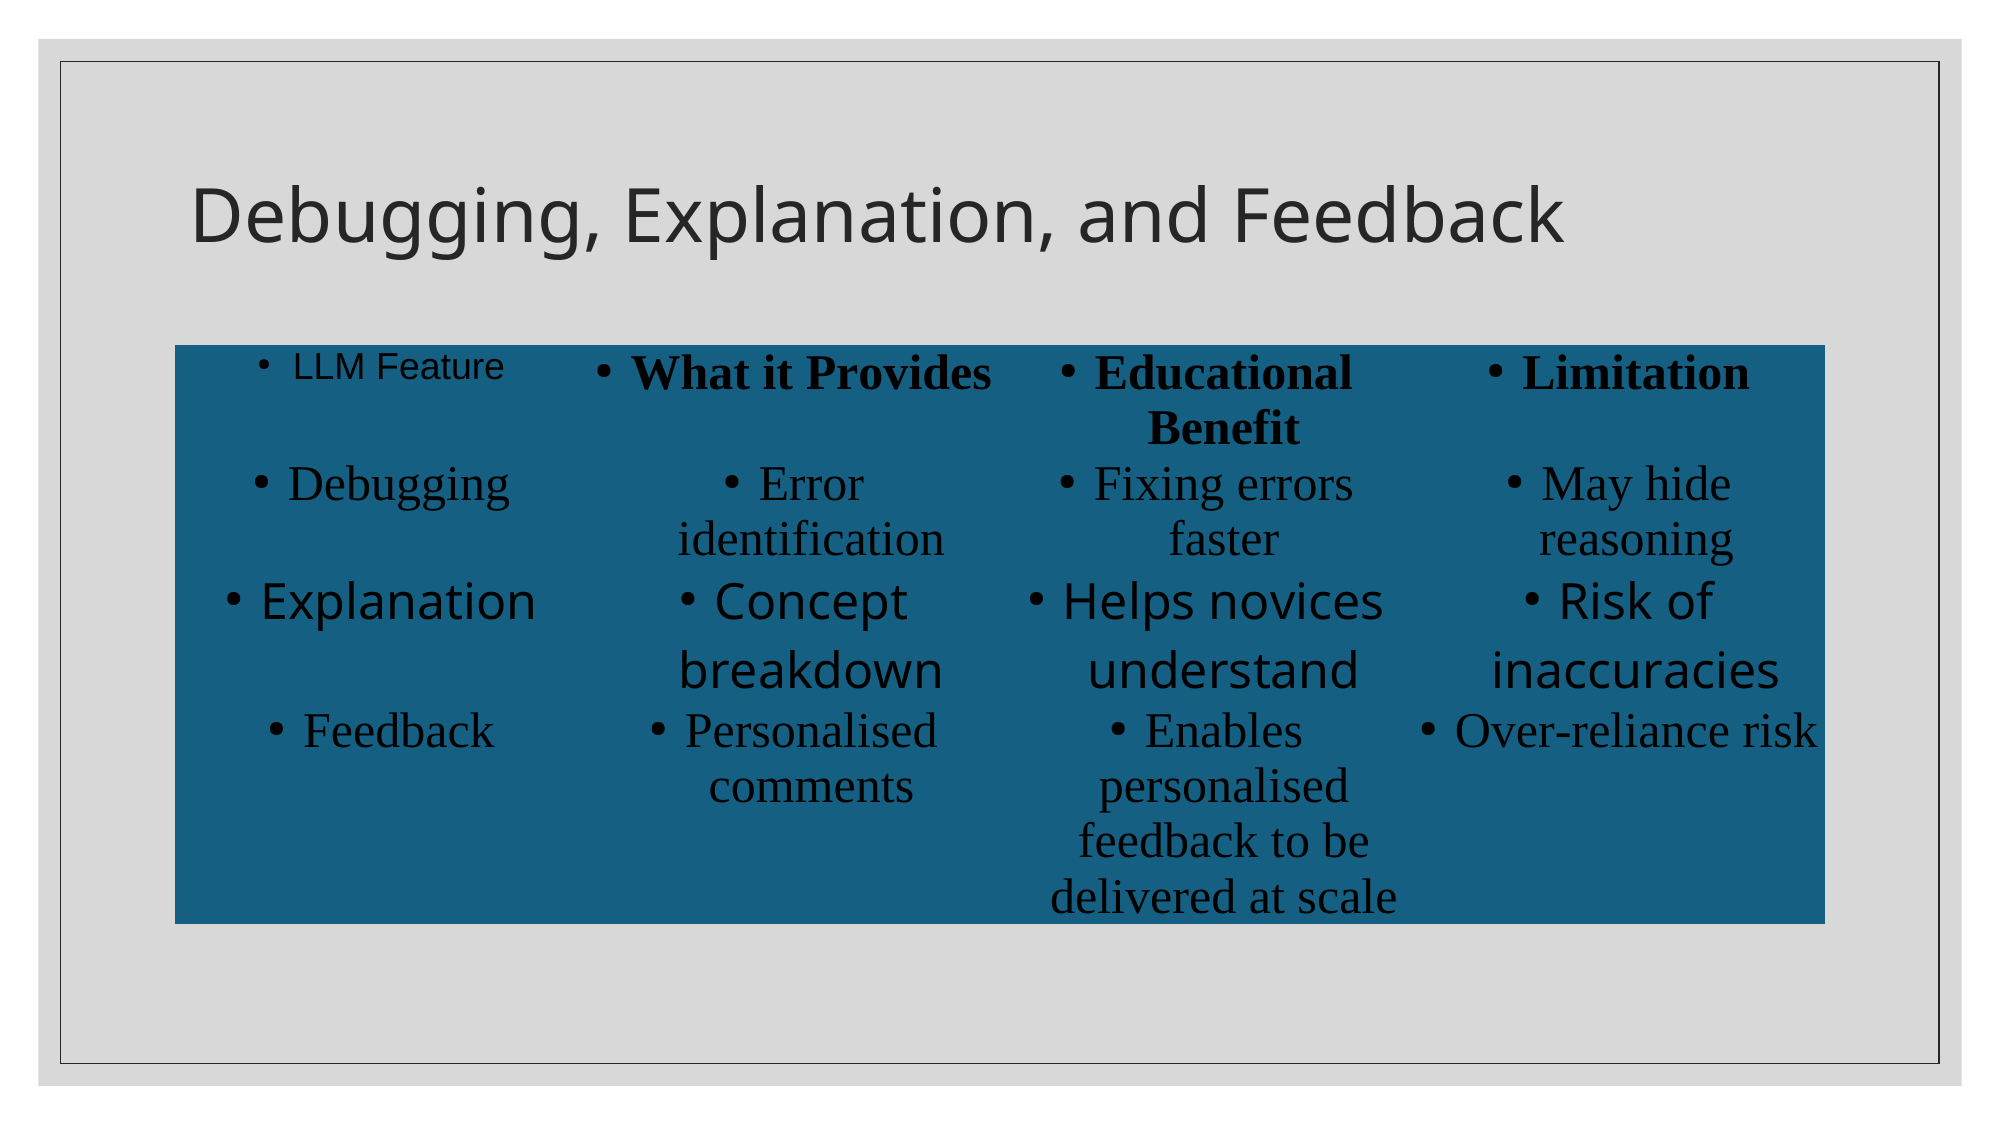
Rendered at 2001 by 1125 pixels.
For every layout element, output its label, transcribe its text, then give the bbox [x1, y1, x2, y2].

table_cell Over-reliance risk [1412, 703, 1825, 924]
table_header What it Provides [587, 345, 1000, 456]
table_cell Fixing errors faster [1000, 456, 1412, 566]
table_cell Concept breakdown [587, 566, 1000, 703]
table_header Limitation [1412, 345, 1825, 456]
table_cell Explanation [175, 566, 587, 703]
table_cell Error identification [587, 456, 1000, 566]
title Debugging, Explanation, and Feedback [174, 105, 1825, 331]
table_cell Personalised comments [587, 703, 1000, 924]
table_header LLM Feature [175, 345, 587, 456]
table_cell Enables personalised feedback to be delivered at scale [1000, 703, 1412, 924]
table_cell Debugging [175, 456, 587, 566]
table_cell Helps novices understand [1000, 566, 1412, 703]
table_cell Risk of inaccuracies [1412, 566, 1825, 703]
table_cell Feedback [175, 703, 587, 924]
table_header Educational Benefit [1000, 345, 1412, 456]
table_cell May hide reasoning [1412, 456, 1825, 566]
